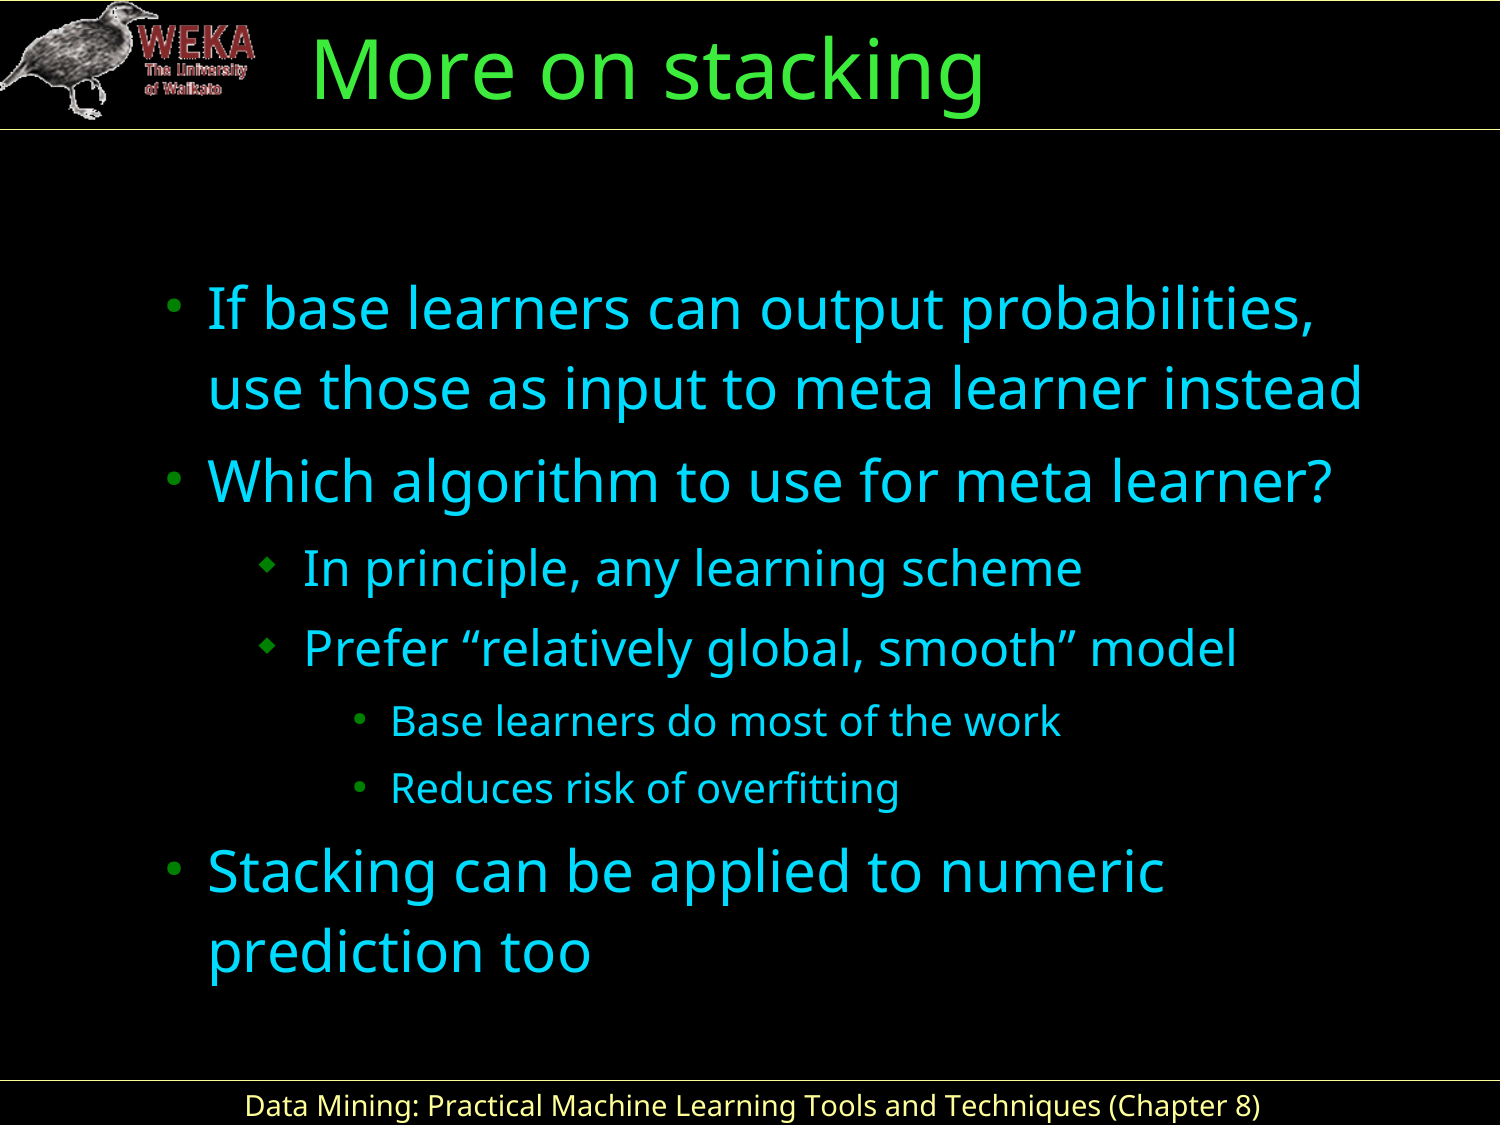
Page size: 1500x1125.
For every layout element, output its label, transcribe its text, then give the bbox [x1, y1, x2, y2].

title More on stacking [295, 0, 1500, 148]
picture [0, 1, 266, 129]
text_box If base learners can output probabilities, use those as input to meta learner instead Which algorithm to use for meta learner? In principle, any learning scheme Prefer “relatively global, smooth” model Base learners do most of the work Reduces risk of overfitting Stacking can be applied to numeric prediction too [149, 260, 1388, 936]
